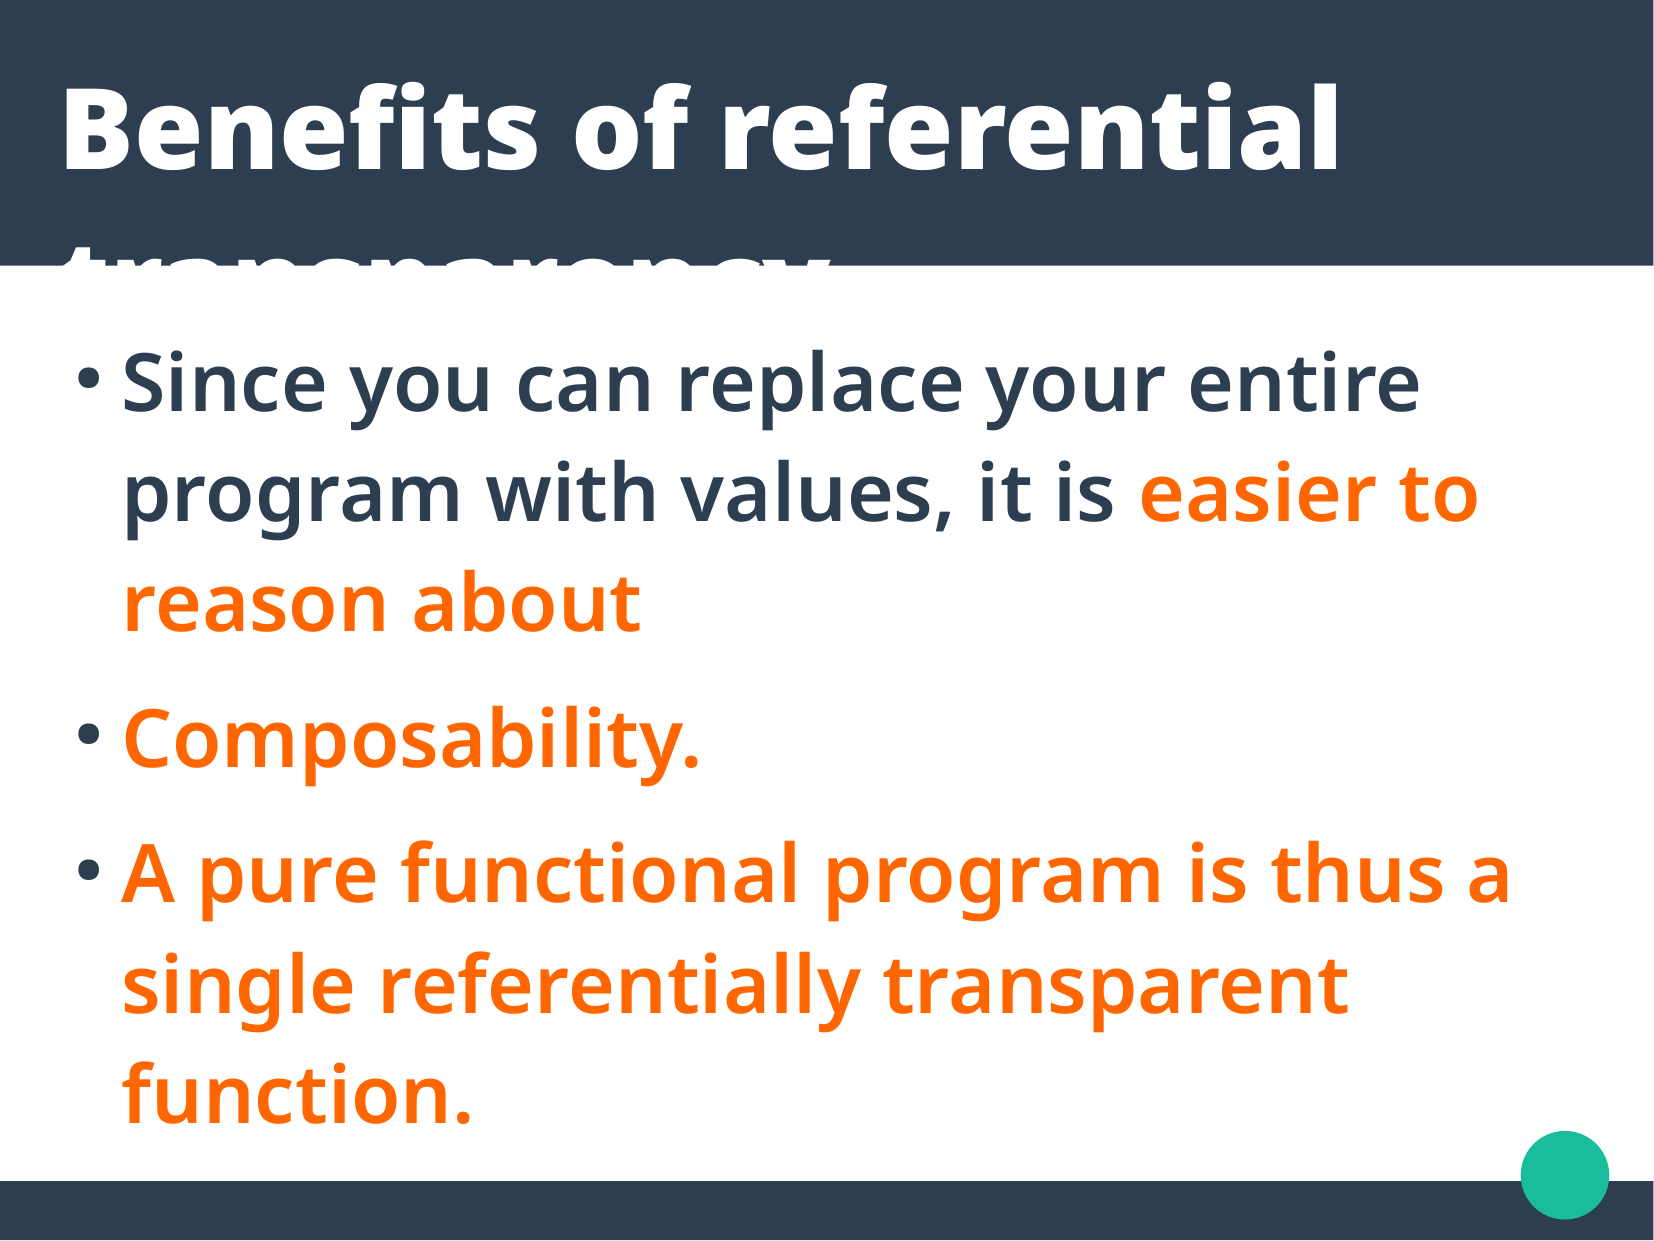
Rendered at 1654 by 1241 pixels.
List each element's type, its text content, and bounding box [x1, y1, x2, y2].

list Since you can replace your entire program with values, it is easier to reason about Composability. A pure functional program is thus a single referentially transparent function. [59, 324, 1595, 1152]
title Benefits of referential transparency [59, 49, 1595, 207]
